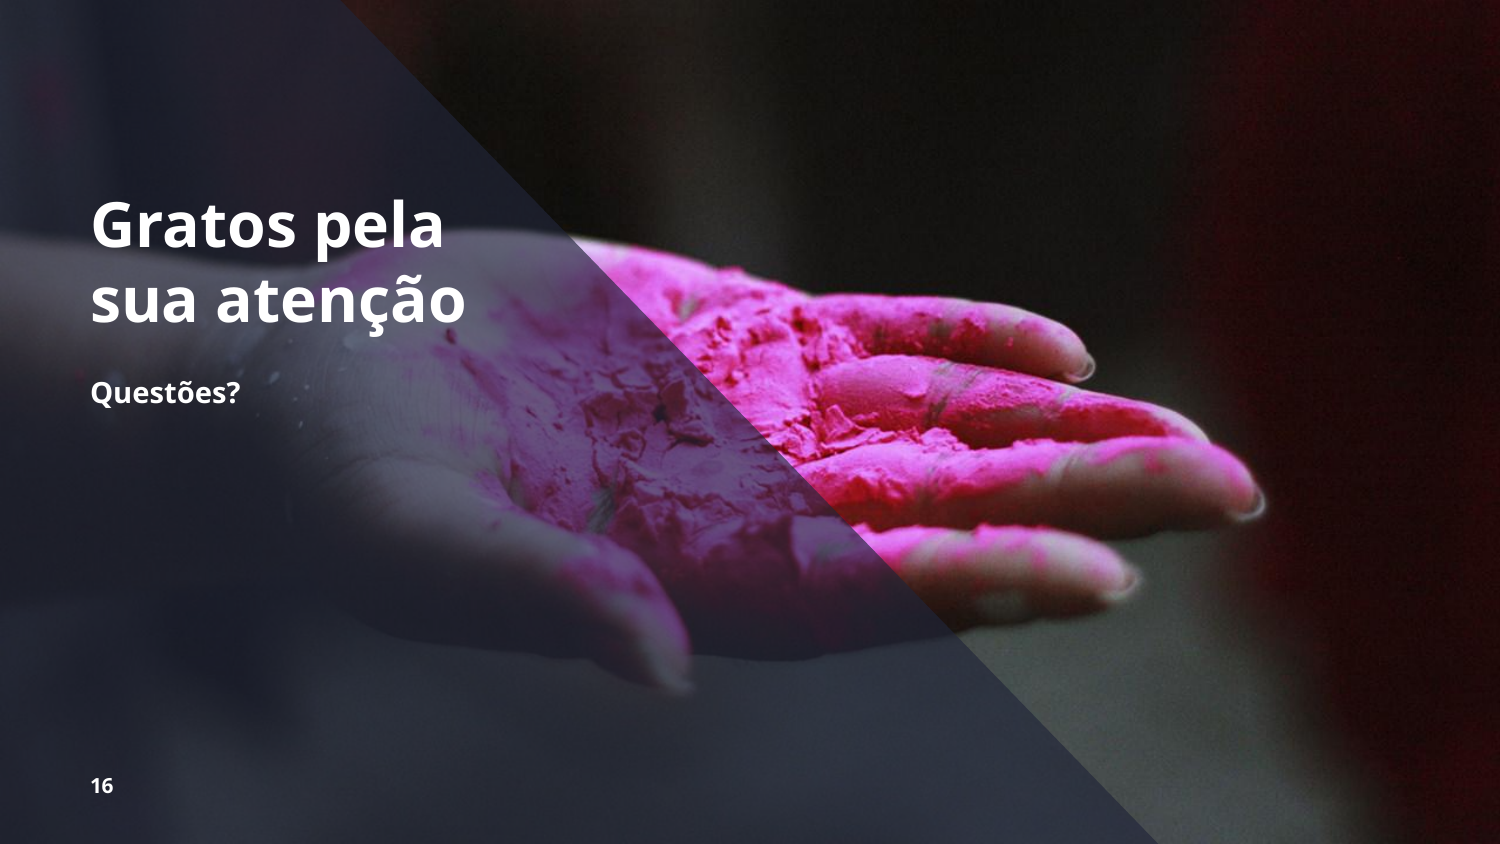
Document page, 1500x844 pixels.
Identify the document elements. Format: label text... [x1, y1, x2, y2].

subtitle Questões? [75, 354, 580, 696]
title Gratos pela sua atenção [75, 224, 580, 351]
slide_number <number> [75, 766, 165, 807]
picture [342, 0, 1500, 844]
